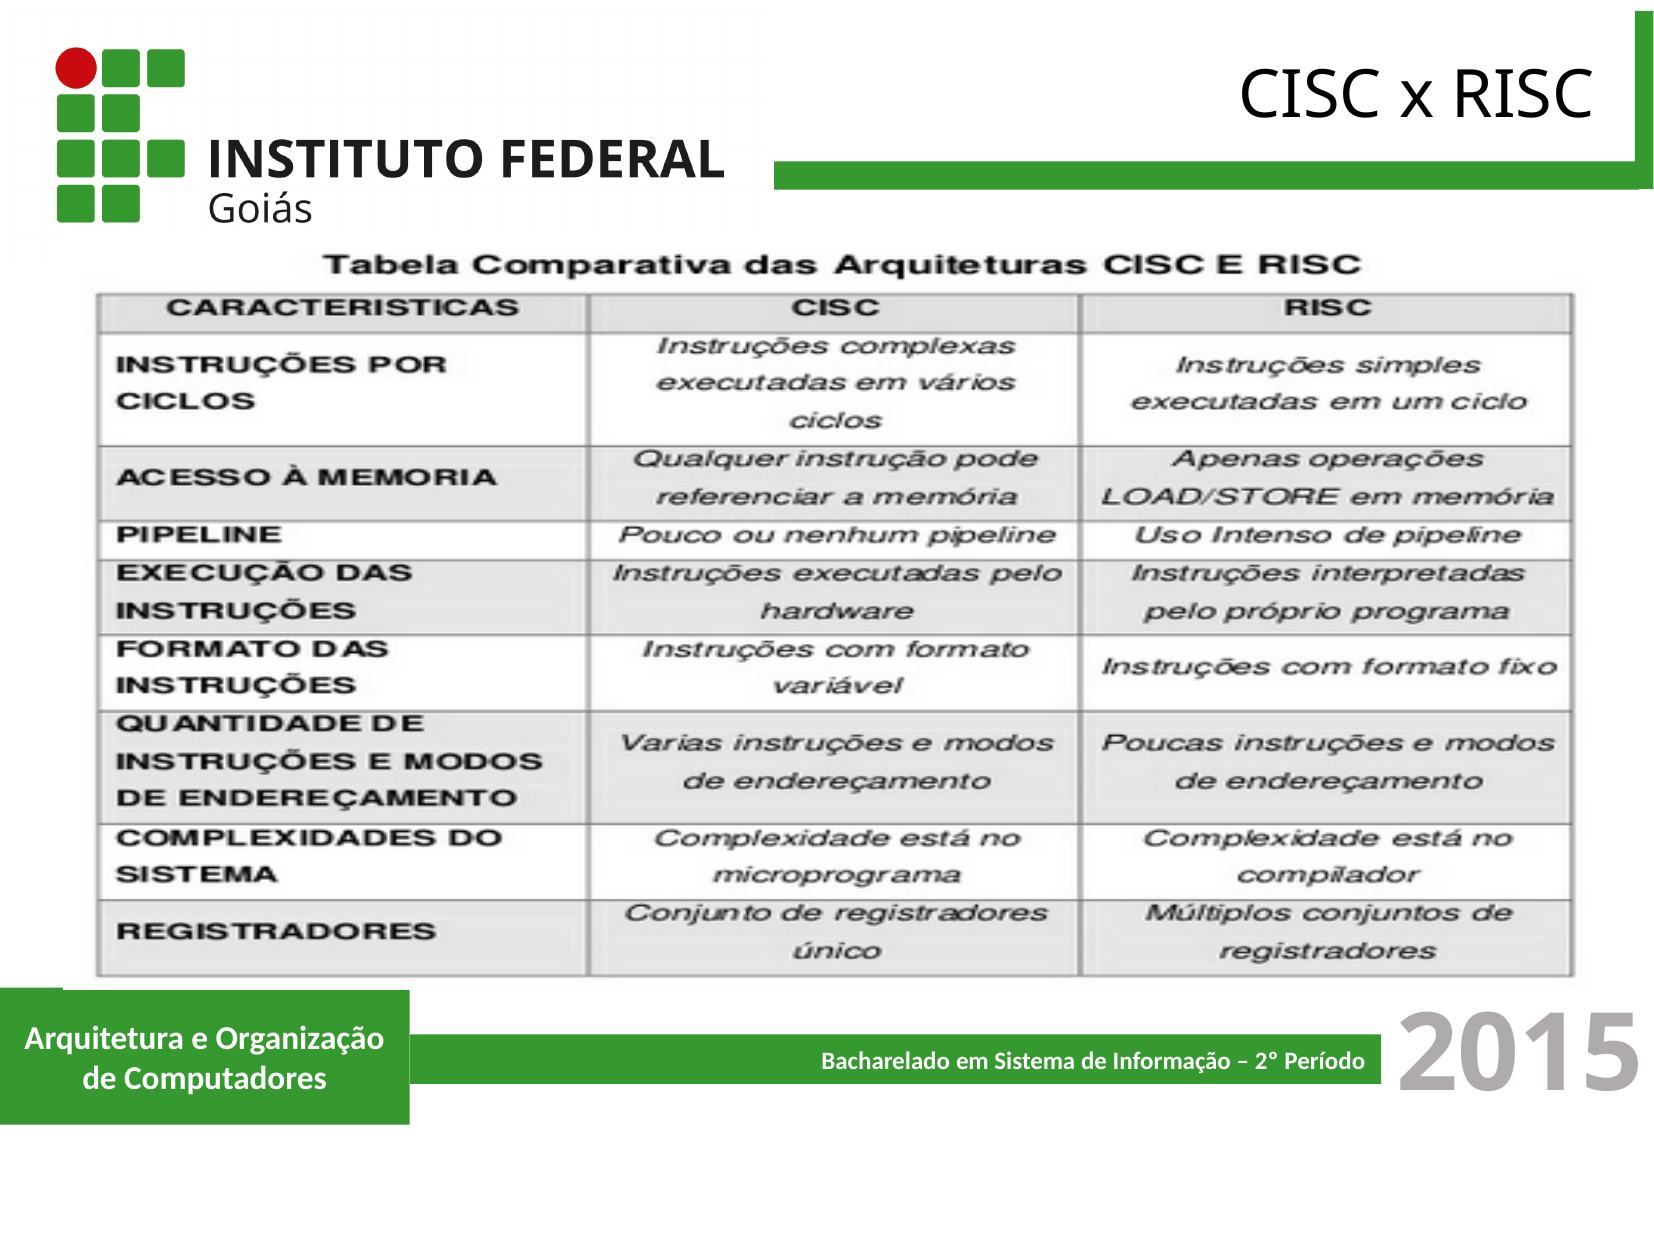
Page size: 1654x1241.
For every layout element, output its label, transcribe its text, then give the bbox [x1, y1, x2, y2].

text_box Bacharelado em Sistema de Informação – 2º Período [410, 1034, 1382, 1084]
text_box [774, 10, 1654, 190]
text_box Arquitetura e Organização de Computadores [0, 987, 410, 1125]
text_box CISC x RISC [860, 42, 1610, 138]
text_box 2015 [1381, 975, 1648, 1125]
picture [5, 5, 1623, 990]
